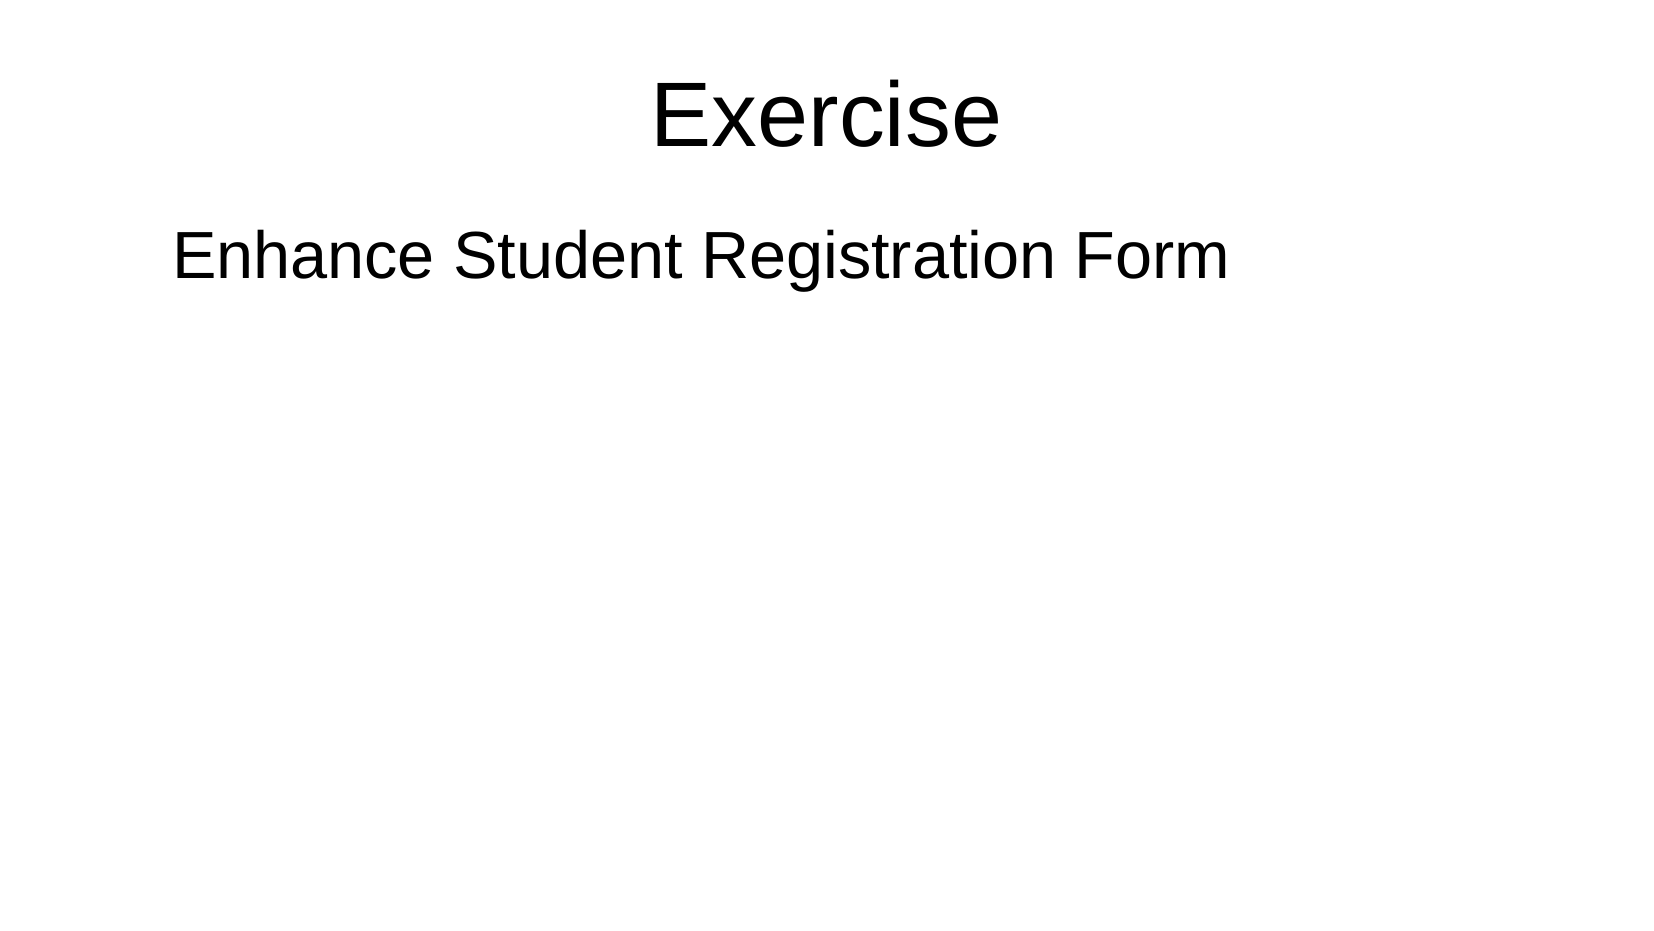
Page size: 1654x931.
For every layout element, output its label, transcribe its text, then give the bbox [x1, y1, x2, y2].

title Exercise [82, 37, 1571, 193]
list Enhance Student Registration Form [82, 217, 1571, 758]
